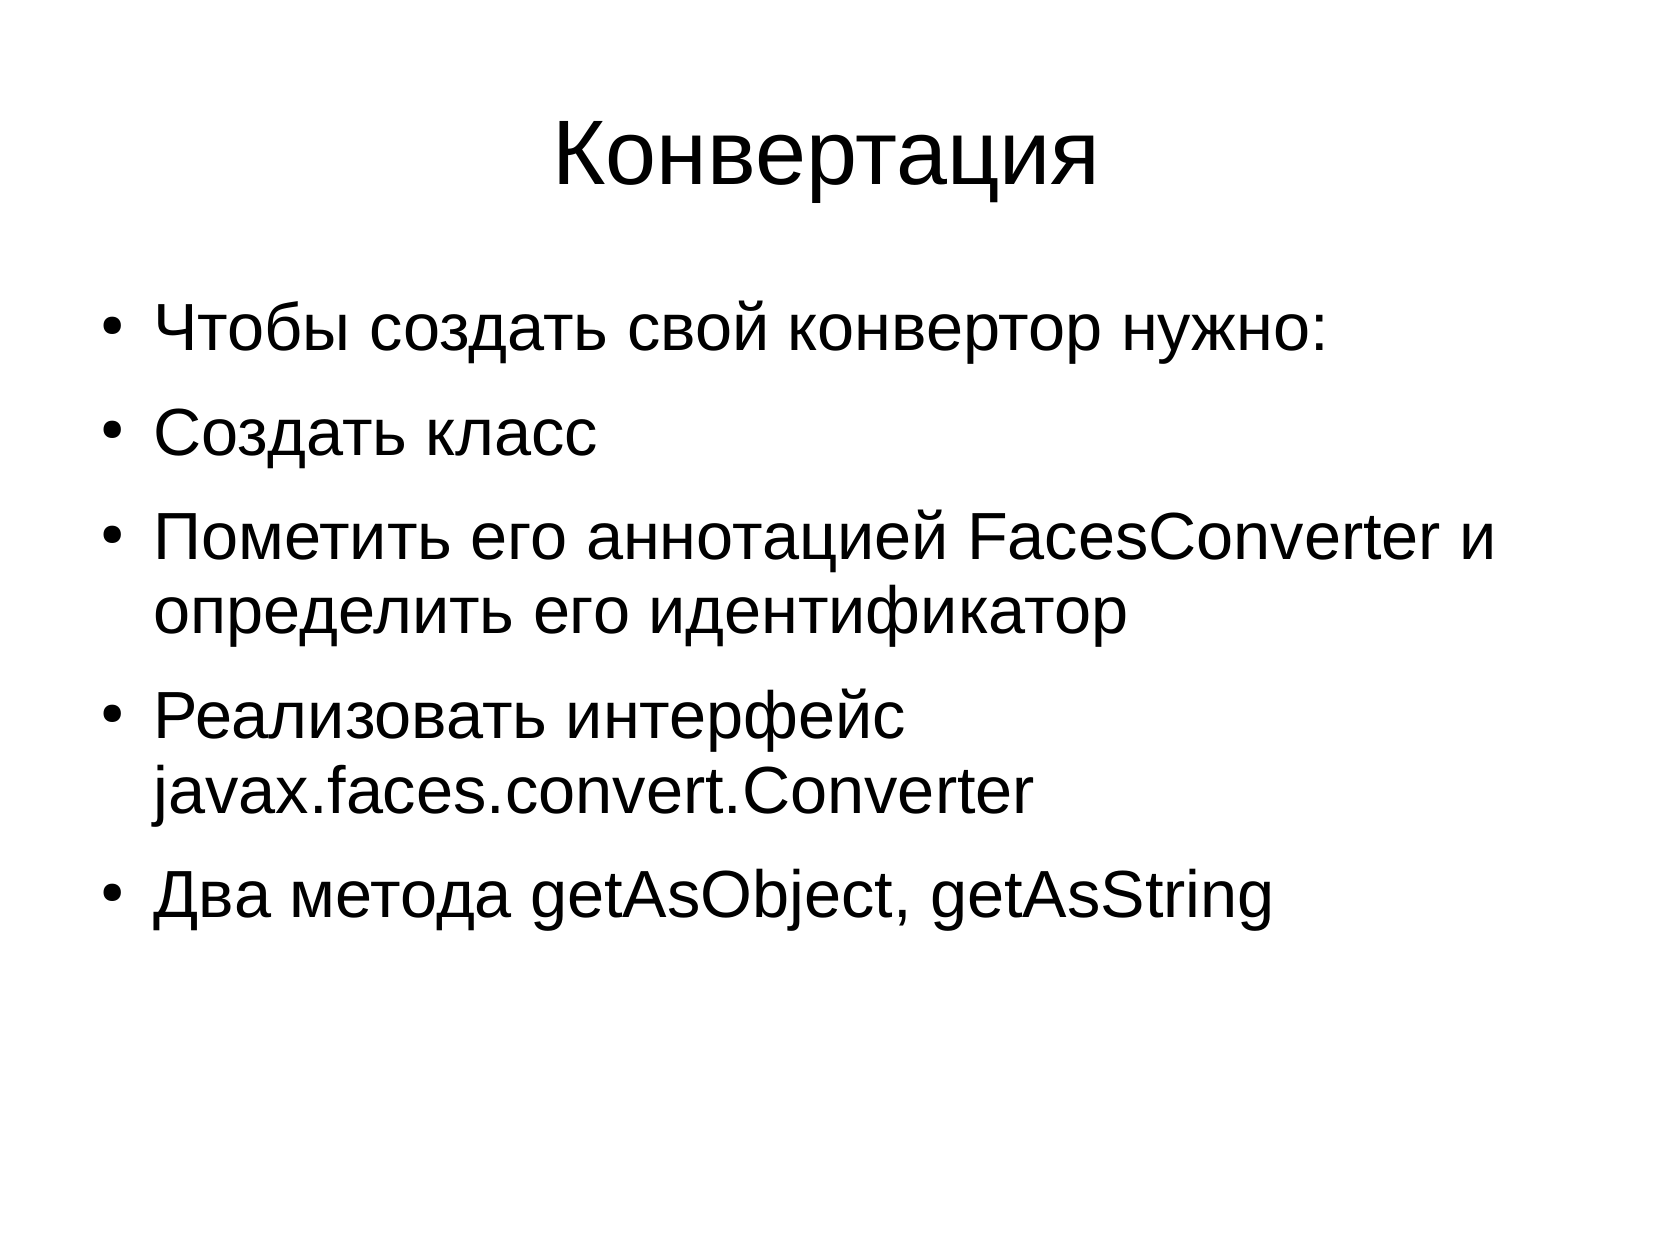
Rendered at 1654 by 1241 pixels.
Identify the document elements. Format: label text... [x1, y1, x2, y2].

list Чтобы создать свой конвертор нужно: Создать класс Пометить его аннотацией FacesConverter и определить его идентификатор Реализовать интерфейс javax.faces.convert.Converter Двa метода getAsObject, getAsString [82, 290, 1571, 1010]
title Конвертация [82, 49, 1571, 257]
